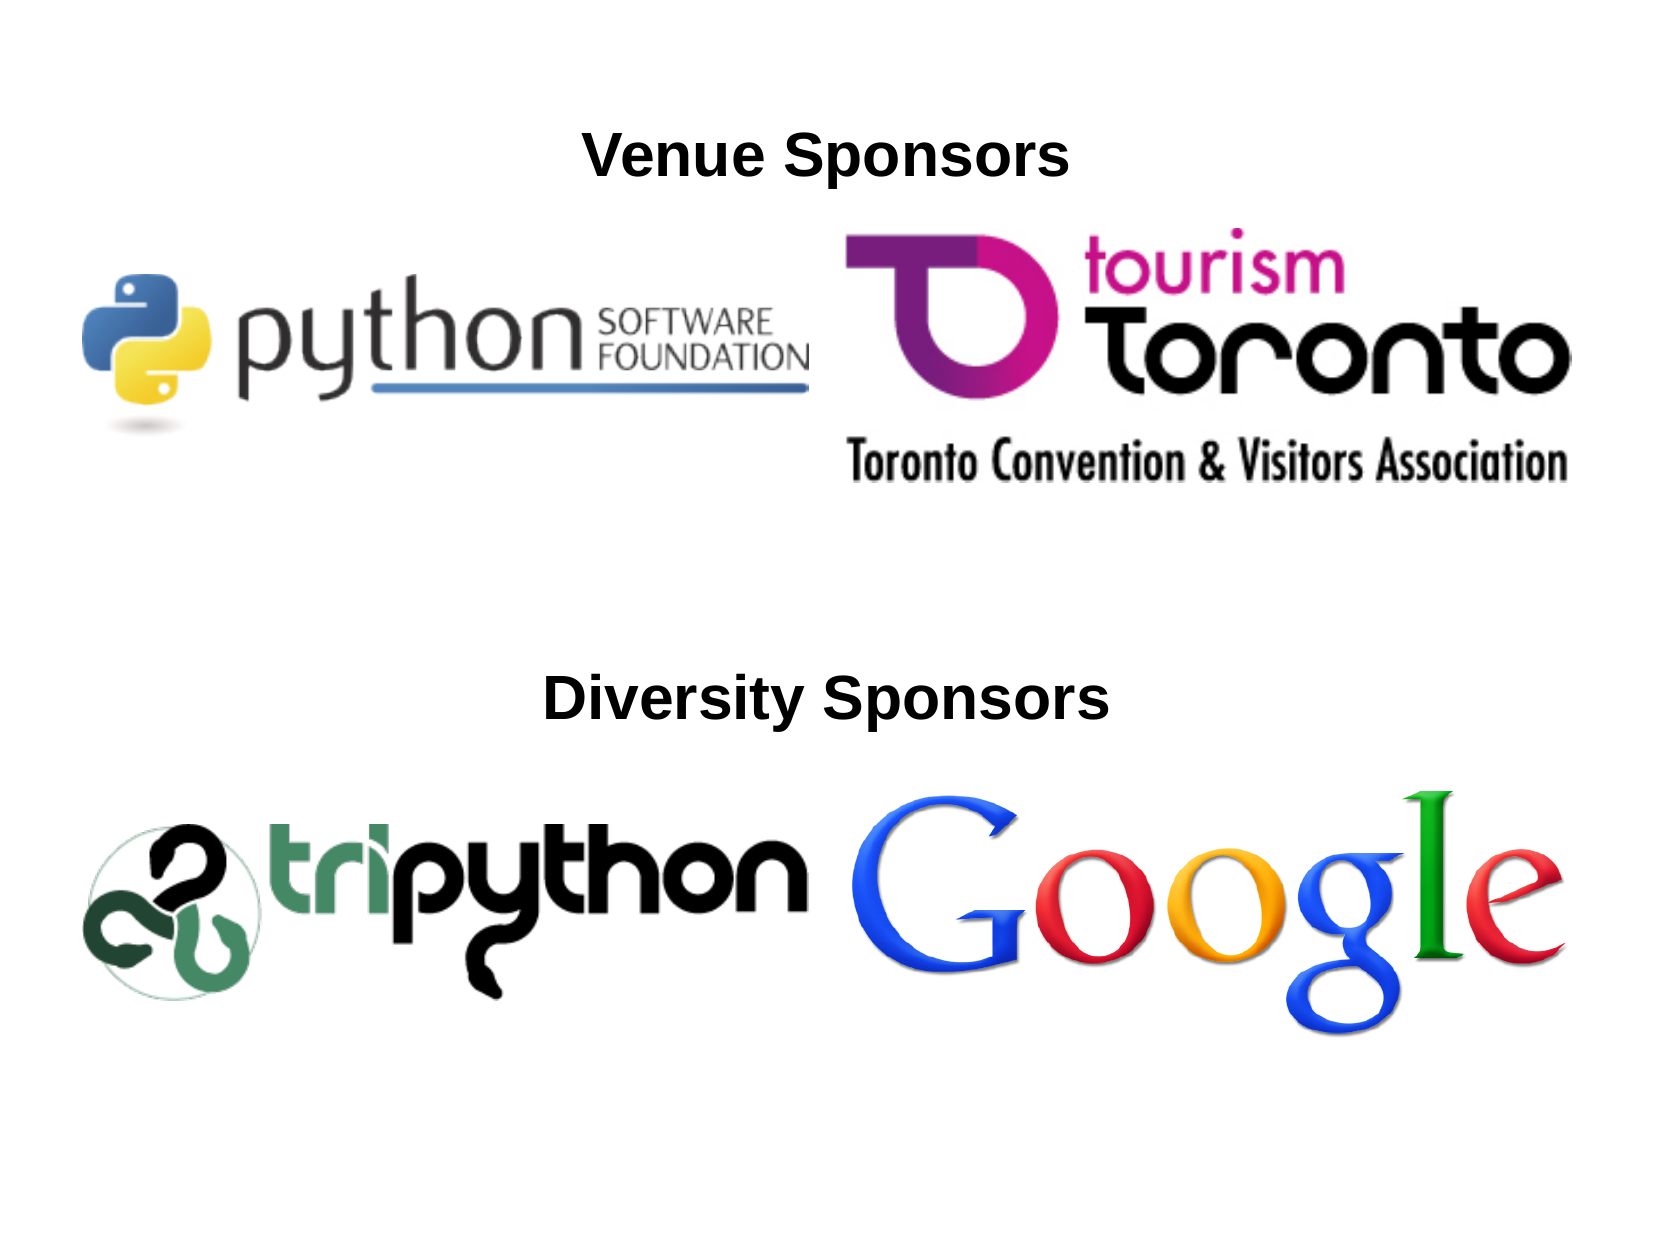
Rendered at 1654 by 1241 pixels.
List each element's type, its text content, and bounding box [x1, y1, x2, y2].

text_box Diversity Sponsors [301, 655, 1353, 741]
picture [845, 782, 1572, 1044]
picture [82, 824, 809, 1001]
picture [82, 274, 809, 437]
picture [845, 228, 1572, 483]
text_box Venue Sponsors [301, 112, 1353, 197]
